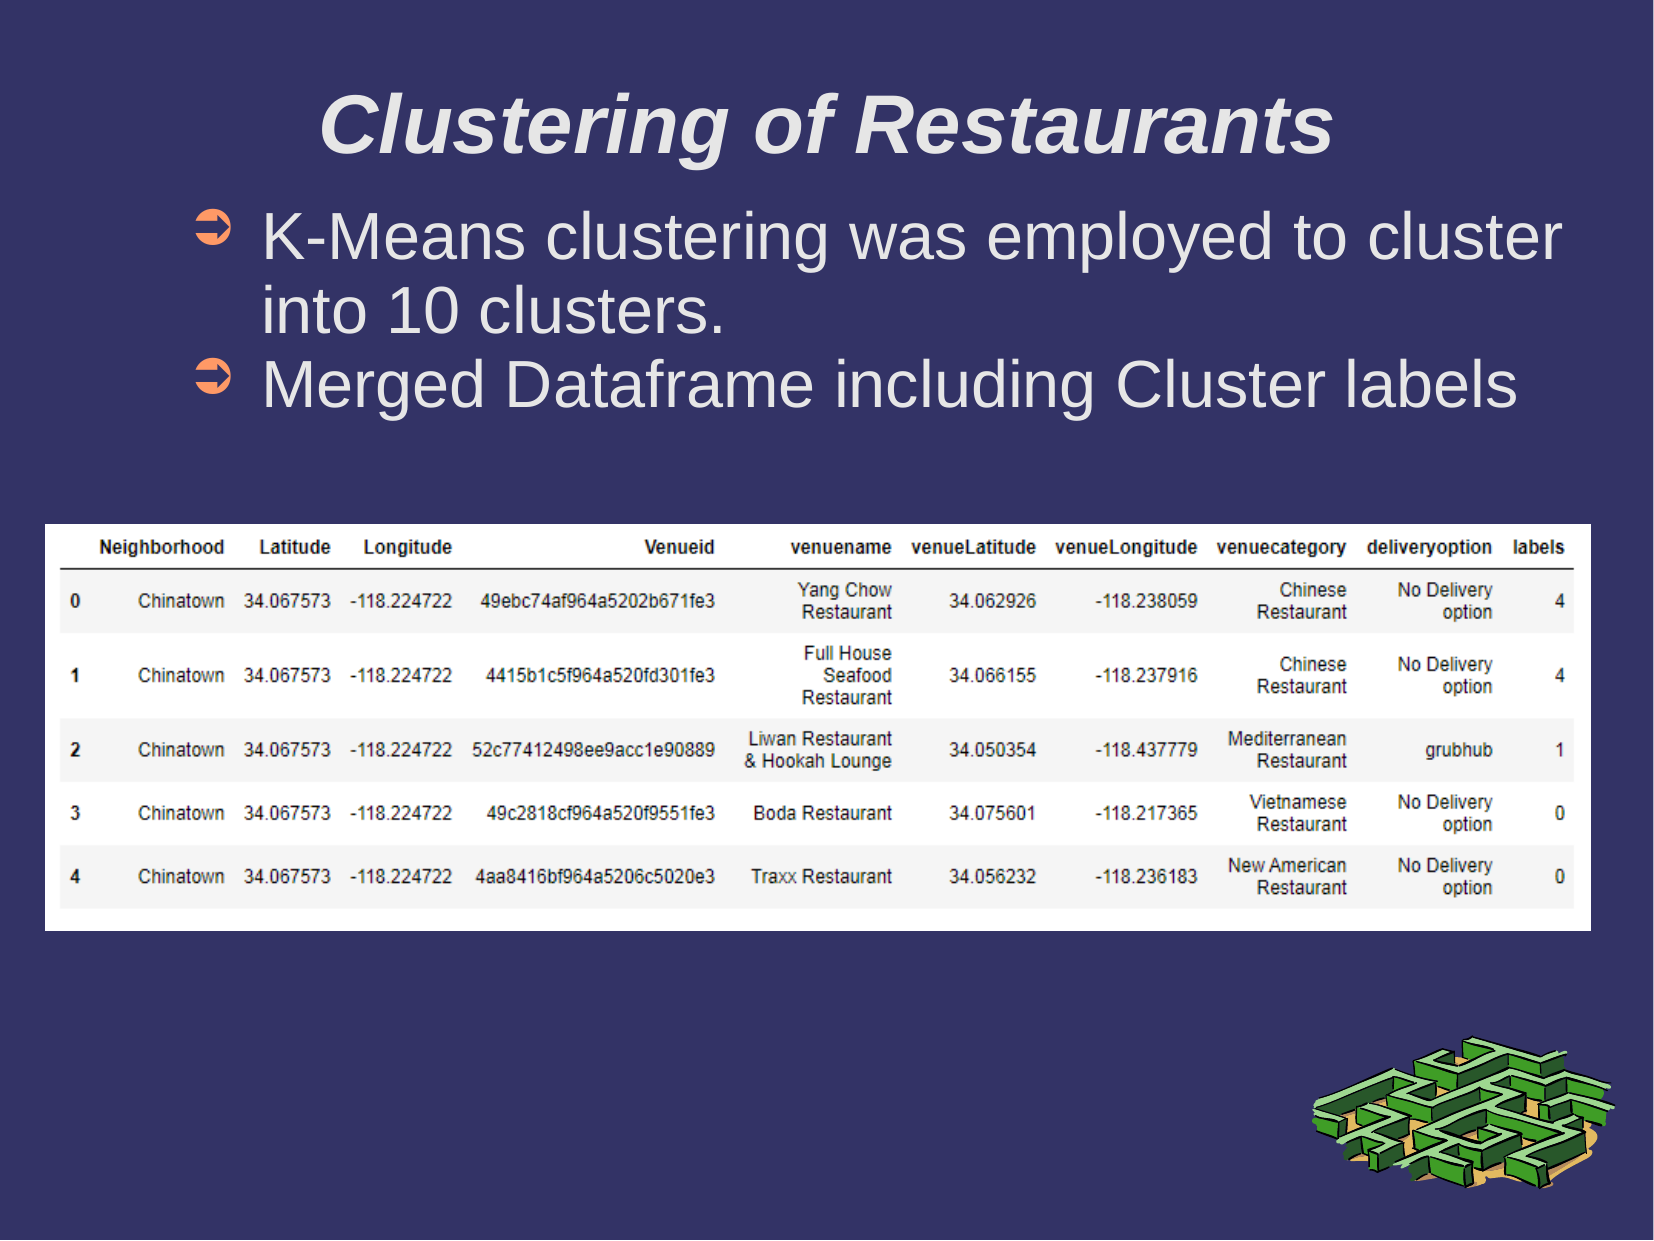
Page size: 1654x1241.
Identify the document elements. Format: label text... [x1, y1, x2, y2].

title Clustering of Restaurants [121, 19, 1534, 227]
picture [45, 524, 1591, 931]
list K-Means clustering was employed to cluster into 10 clusters. Merged Dataframe including Cluster labels [178, 195, 1570, 495]
